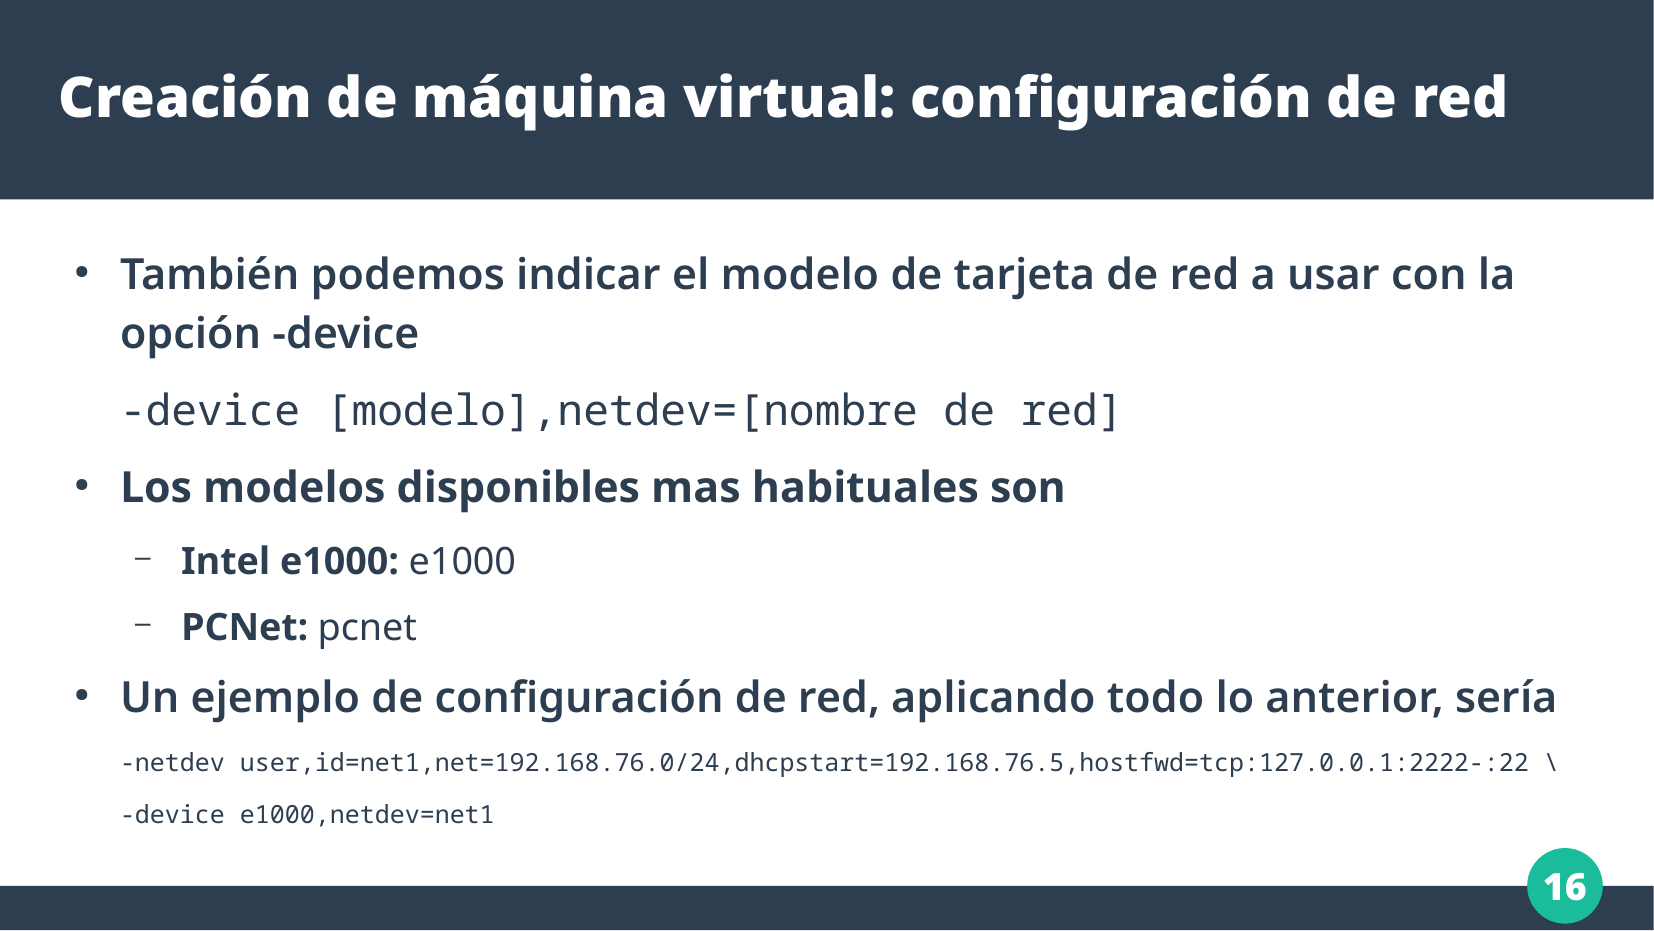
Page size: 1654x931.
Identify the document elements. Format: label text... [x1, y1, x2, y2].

title Creación de máquina virtual: configuración de red [59, 37, 1595, 155]
list También podemos indicar el modelo de tarjeta de red a usar con la opción -device -device [modelo],netdev=[nombre de red] Los modelos disponibles mas habituales son Intel e1000: e1000 PCNet: pcnet Un ejemplo de configuración de red, aplicando todo lo anterior, sería -netdev user,id=net1,net=192.168.76.0/24,dhcpstart=192.168.76.5,hostfwd=tcp:127.0.0.1:2222-:22 \ -device e1000,netdev=net1 [59, 243, 1595, 864]
